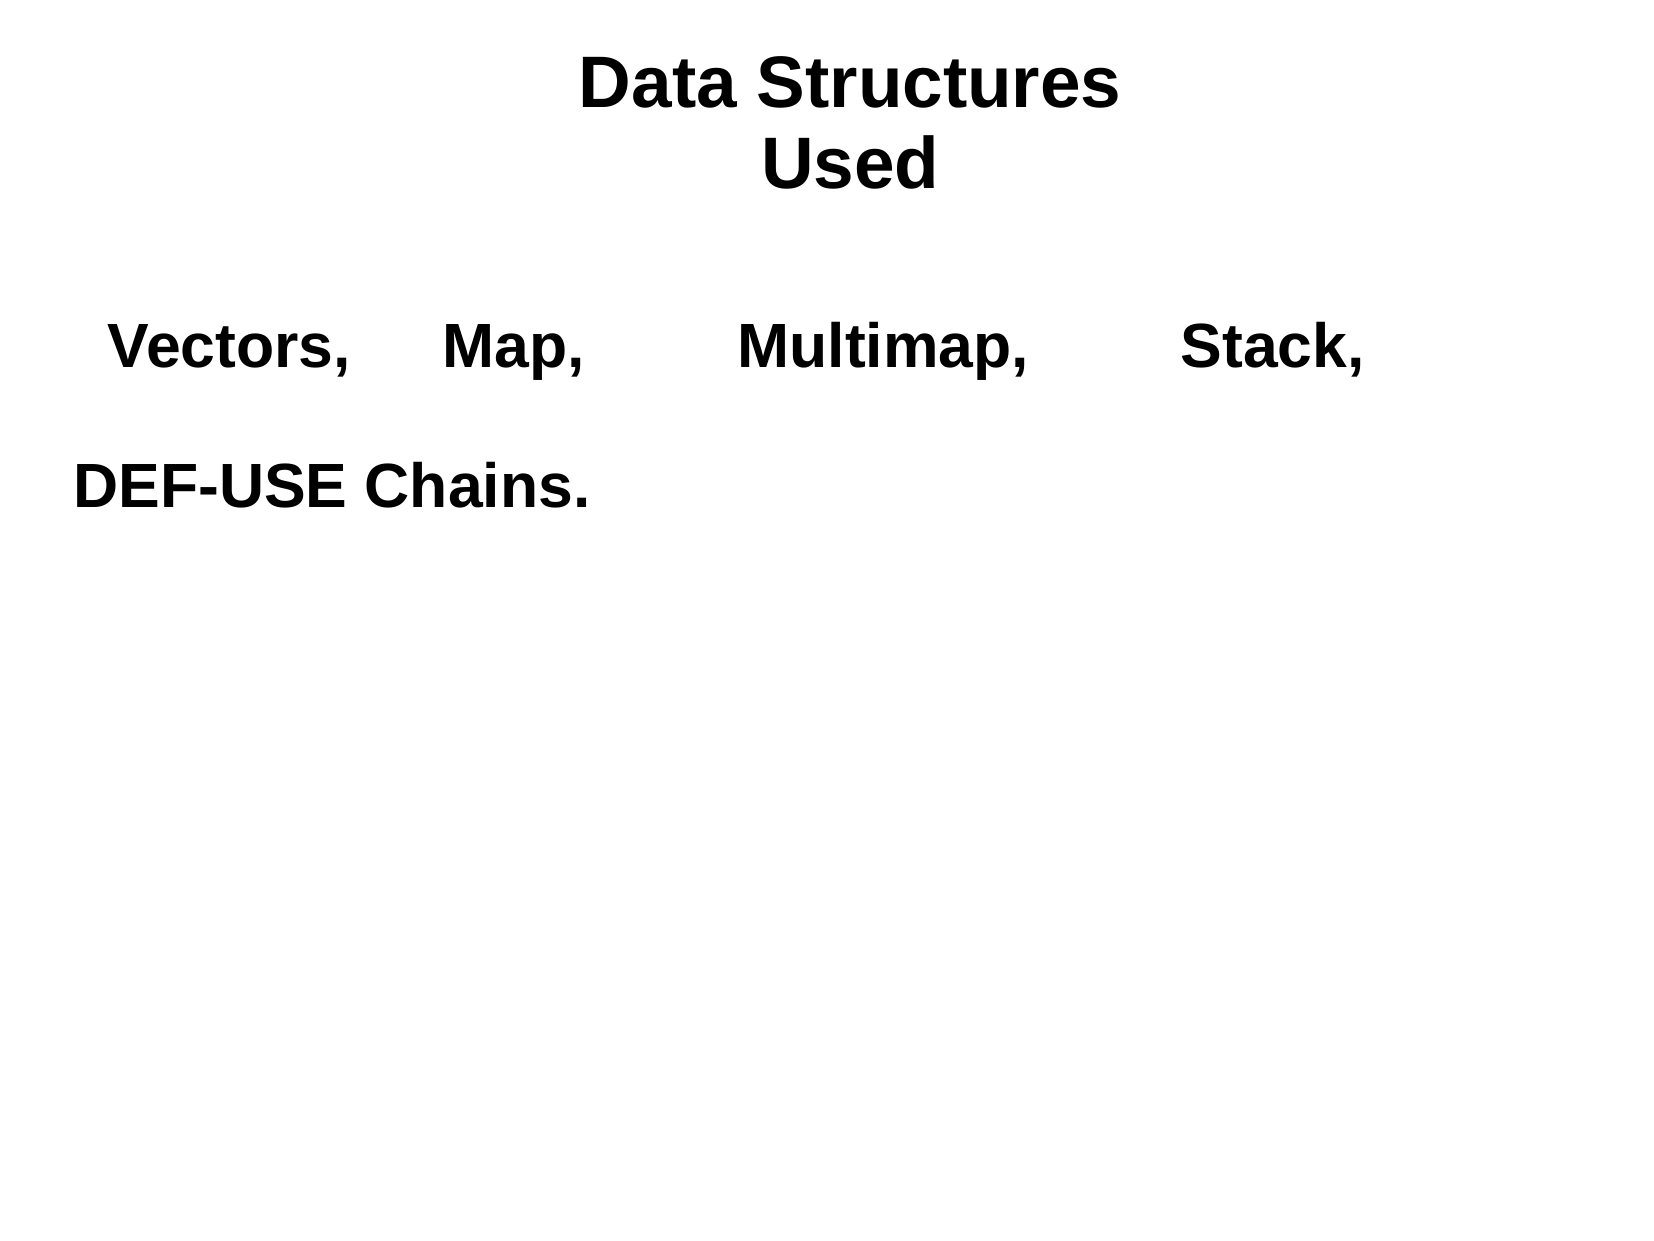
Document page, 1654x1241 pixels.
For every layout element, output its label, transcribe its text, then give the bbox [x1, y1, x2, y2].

text_box Vectors, Map, Multimap, Stack, DEF-USE Chains. [58, 303, 1622, 528]
text_box Data Structures Used [555, 33, 1146, 212]
